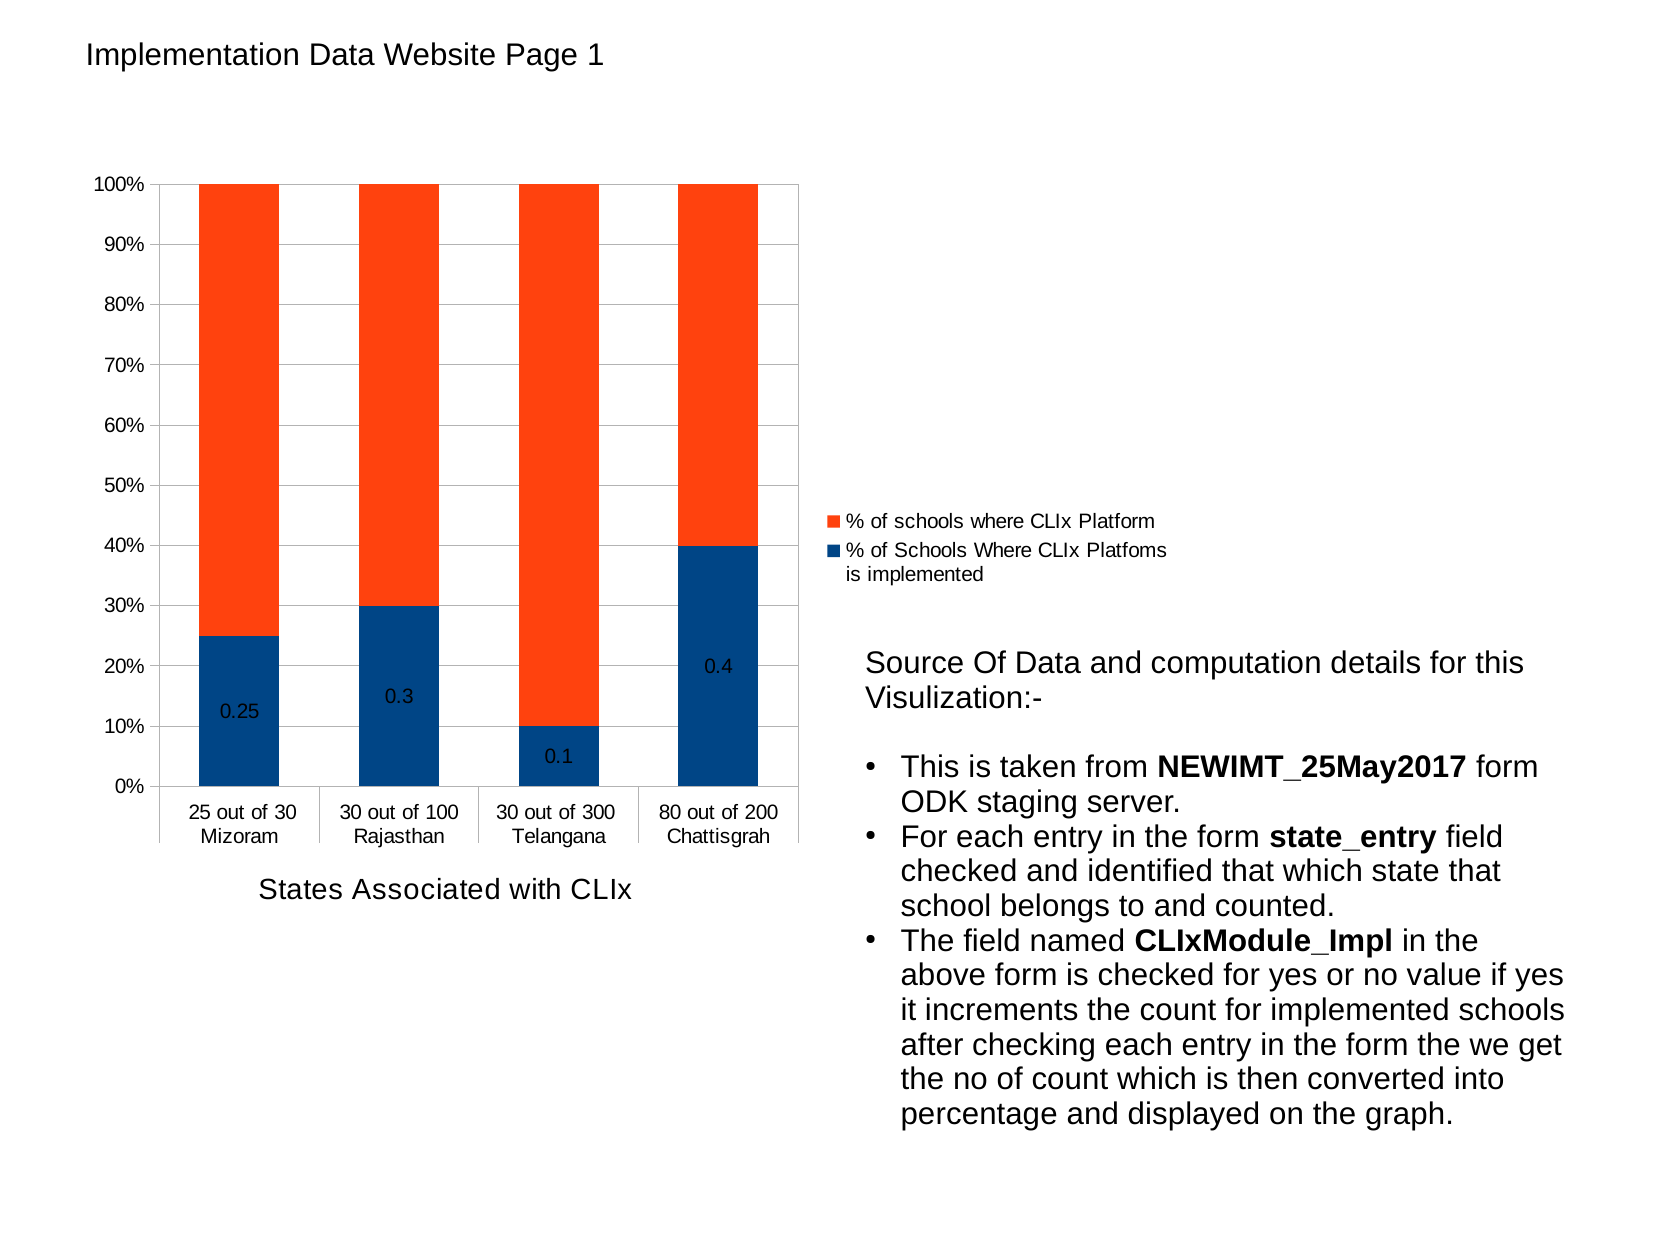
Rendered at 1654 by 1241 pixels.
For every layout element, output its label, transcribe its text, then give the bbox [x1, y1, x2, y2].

text_box Implementation Data Website Page 1 [70, 29, 621, 80]
chart [70, 156, 1188, 939]
text_box Source Of Data and computation details for this Visulization:- This is taken from NEWIMT_25May2017 form ODK staging server. For each entry in the form state_entry field checked and identified that which state that school belongs to and counted. The field named CLIxModule_Impl in the above form is checked for yes or no value if yes it increments the count for implemented schools after checking each entry in the form the we get the no of count which is then converted into percentage and displayed on the graph. [850, 637, 1583, 1139]
